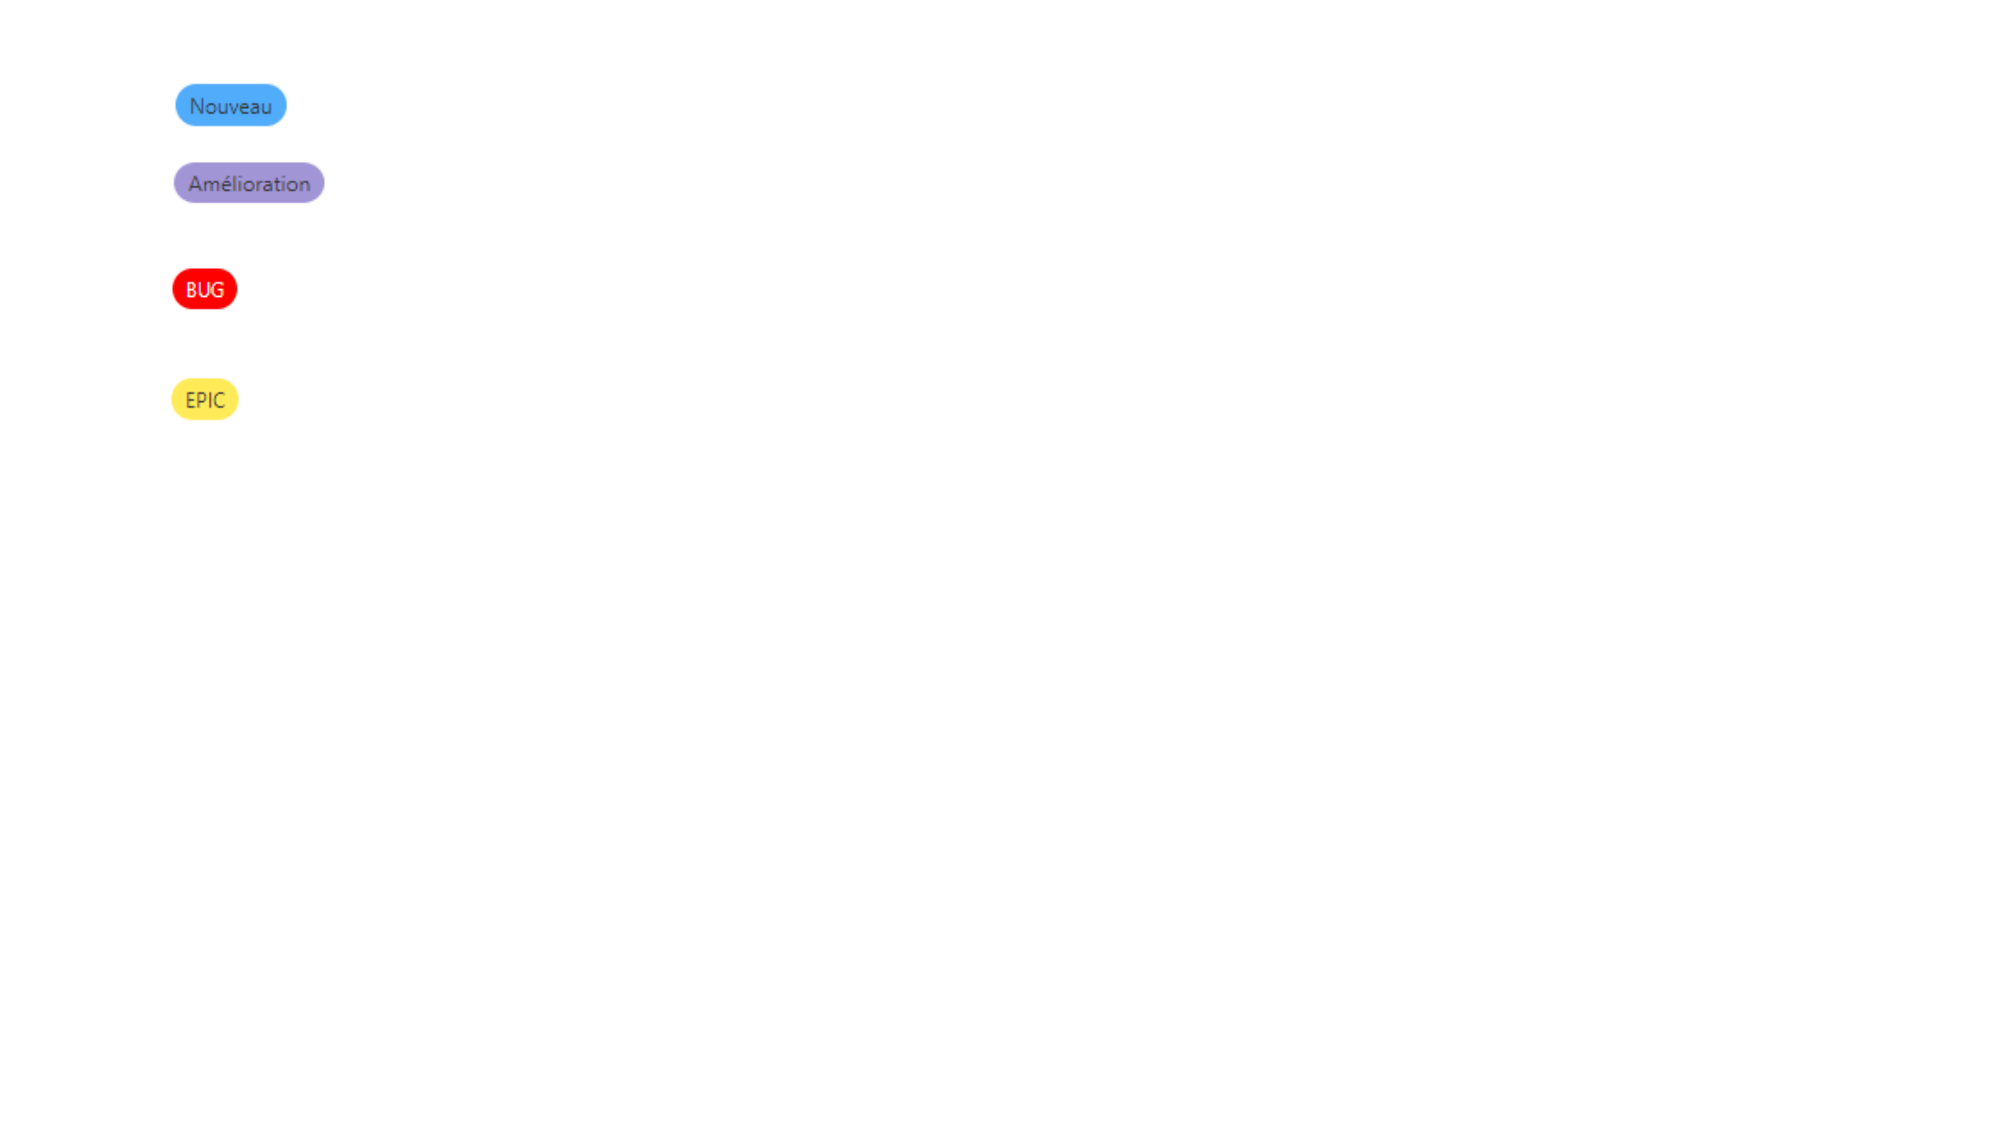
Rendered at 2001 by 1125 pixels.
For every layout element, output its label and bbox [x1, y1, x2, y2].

picture [169, 151, 332, 210]
picture [158, 258, 259, 323]
picture [169, 65, 294, 137]
picture [158, 370, 263, 429]
